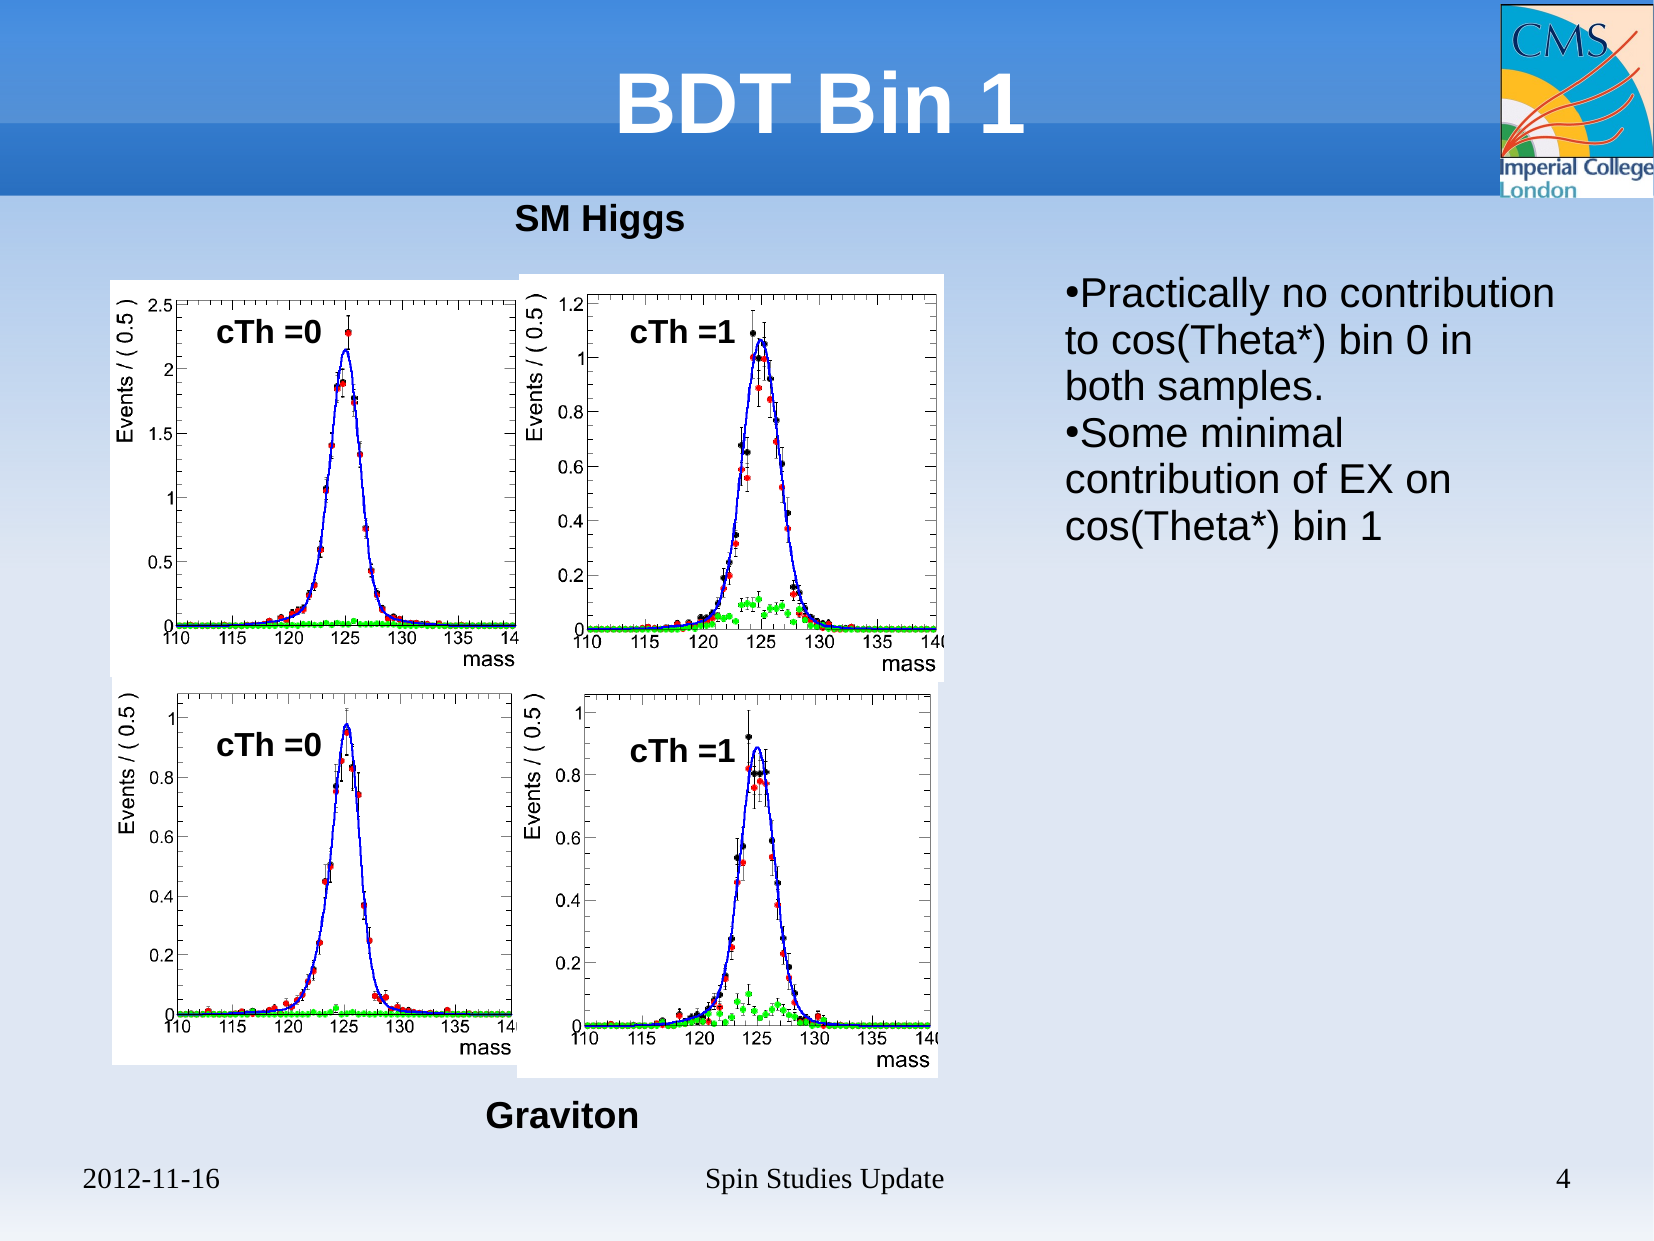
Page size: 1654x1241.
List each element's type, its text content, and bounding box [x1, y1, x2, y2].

text_box Graviton [262, 1087, 863, 1145]
text_box cTh =0 [201, 305, 352, 358]
picture [0, 0, 1654, 1241]
text_box Practically no contribution to cos(Theta*) bin 0 in both samples. Some minimal contribution of EX on cos(Theta*) bin 1 [1050, 262, 1576, 557]
text_box cTh =1 [614, 305, 765, 358]
text_box SM Higgs [262, 189, 938, 247]
text_box cTh =1 [614, 725, 765, 778]
text_box cTh =0 [201, 719, 352, 772]
title BDT Bin 1 [76, 0, 1565, 460]
